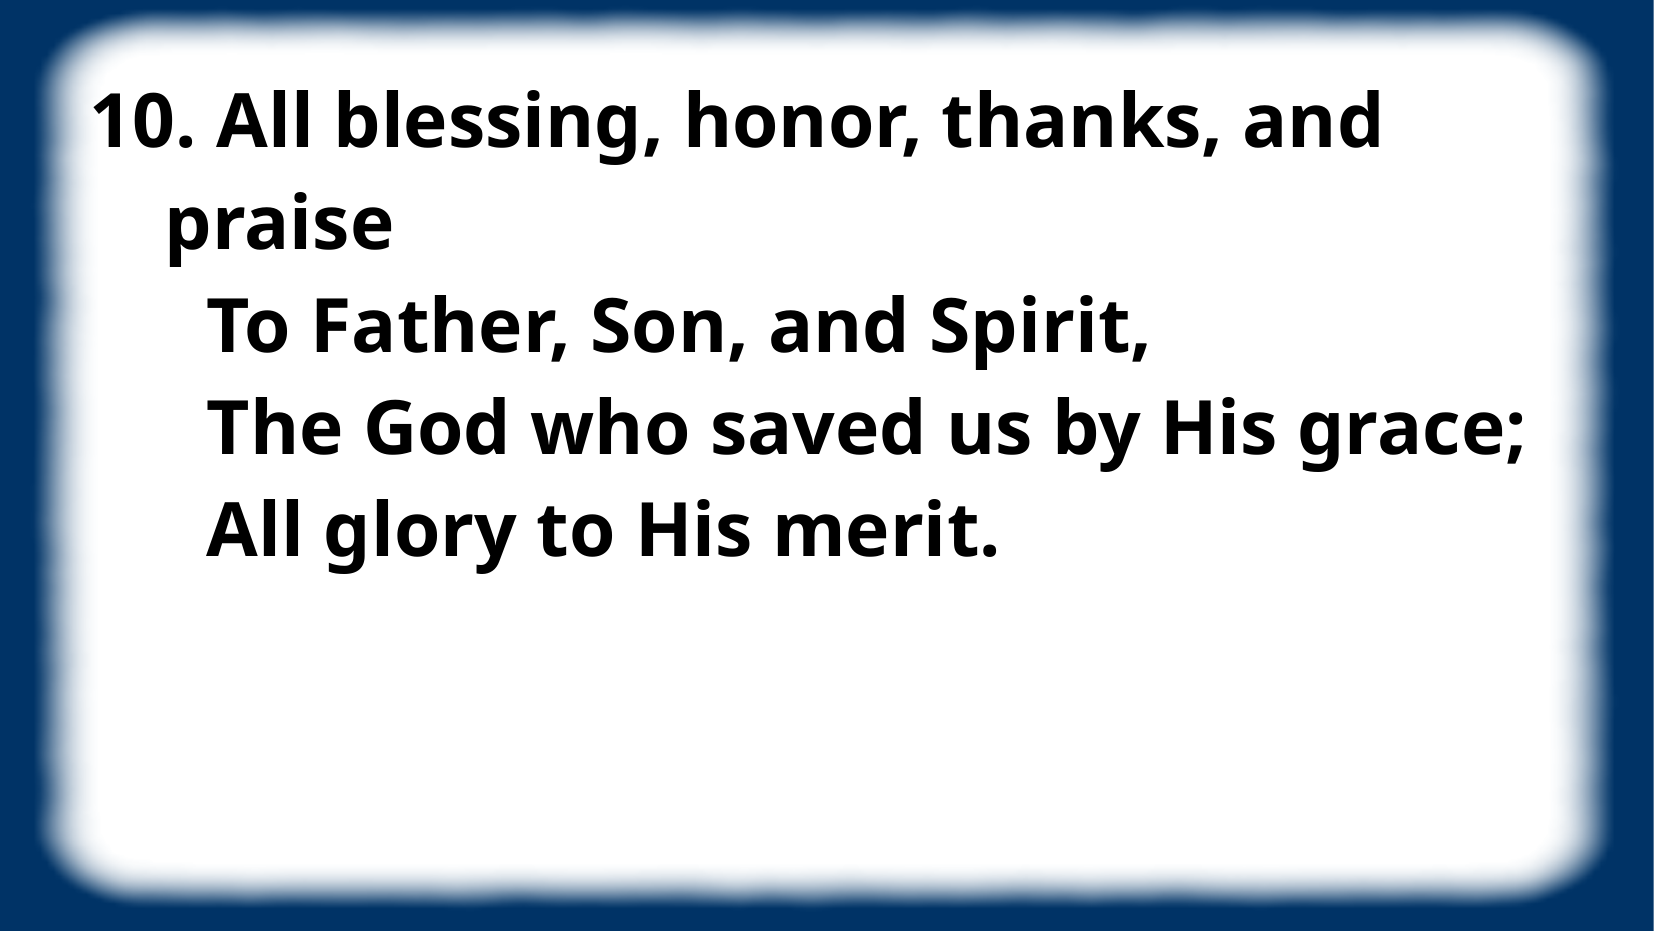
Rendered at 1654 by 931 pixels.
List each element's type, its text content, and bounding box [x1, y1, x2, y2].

picture [0, 0, 1654, 931]
text_box 10. All blessing, honor, thanks, and praise To Father, Son, and Spirit, The God who saved us by His grace; All glory to His merit. [75, 60, 1576, 475]
